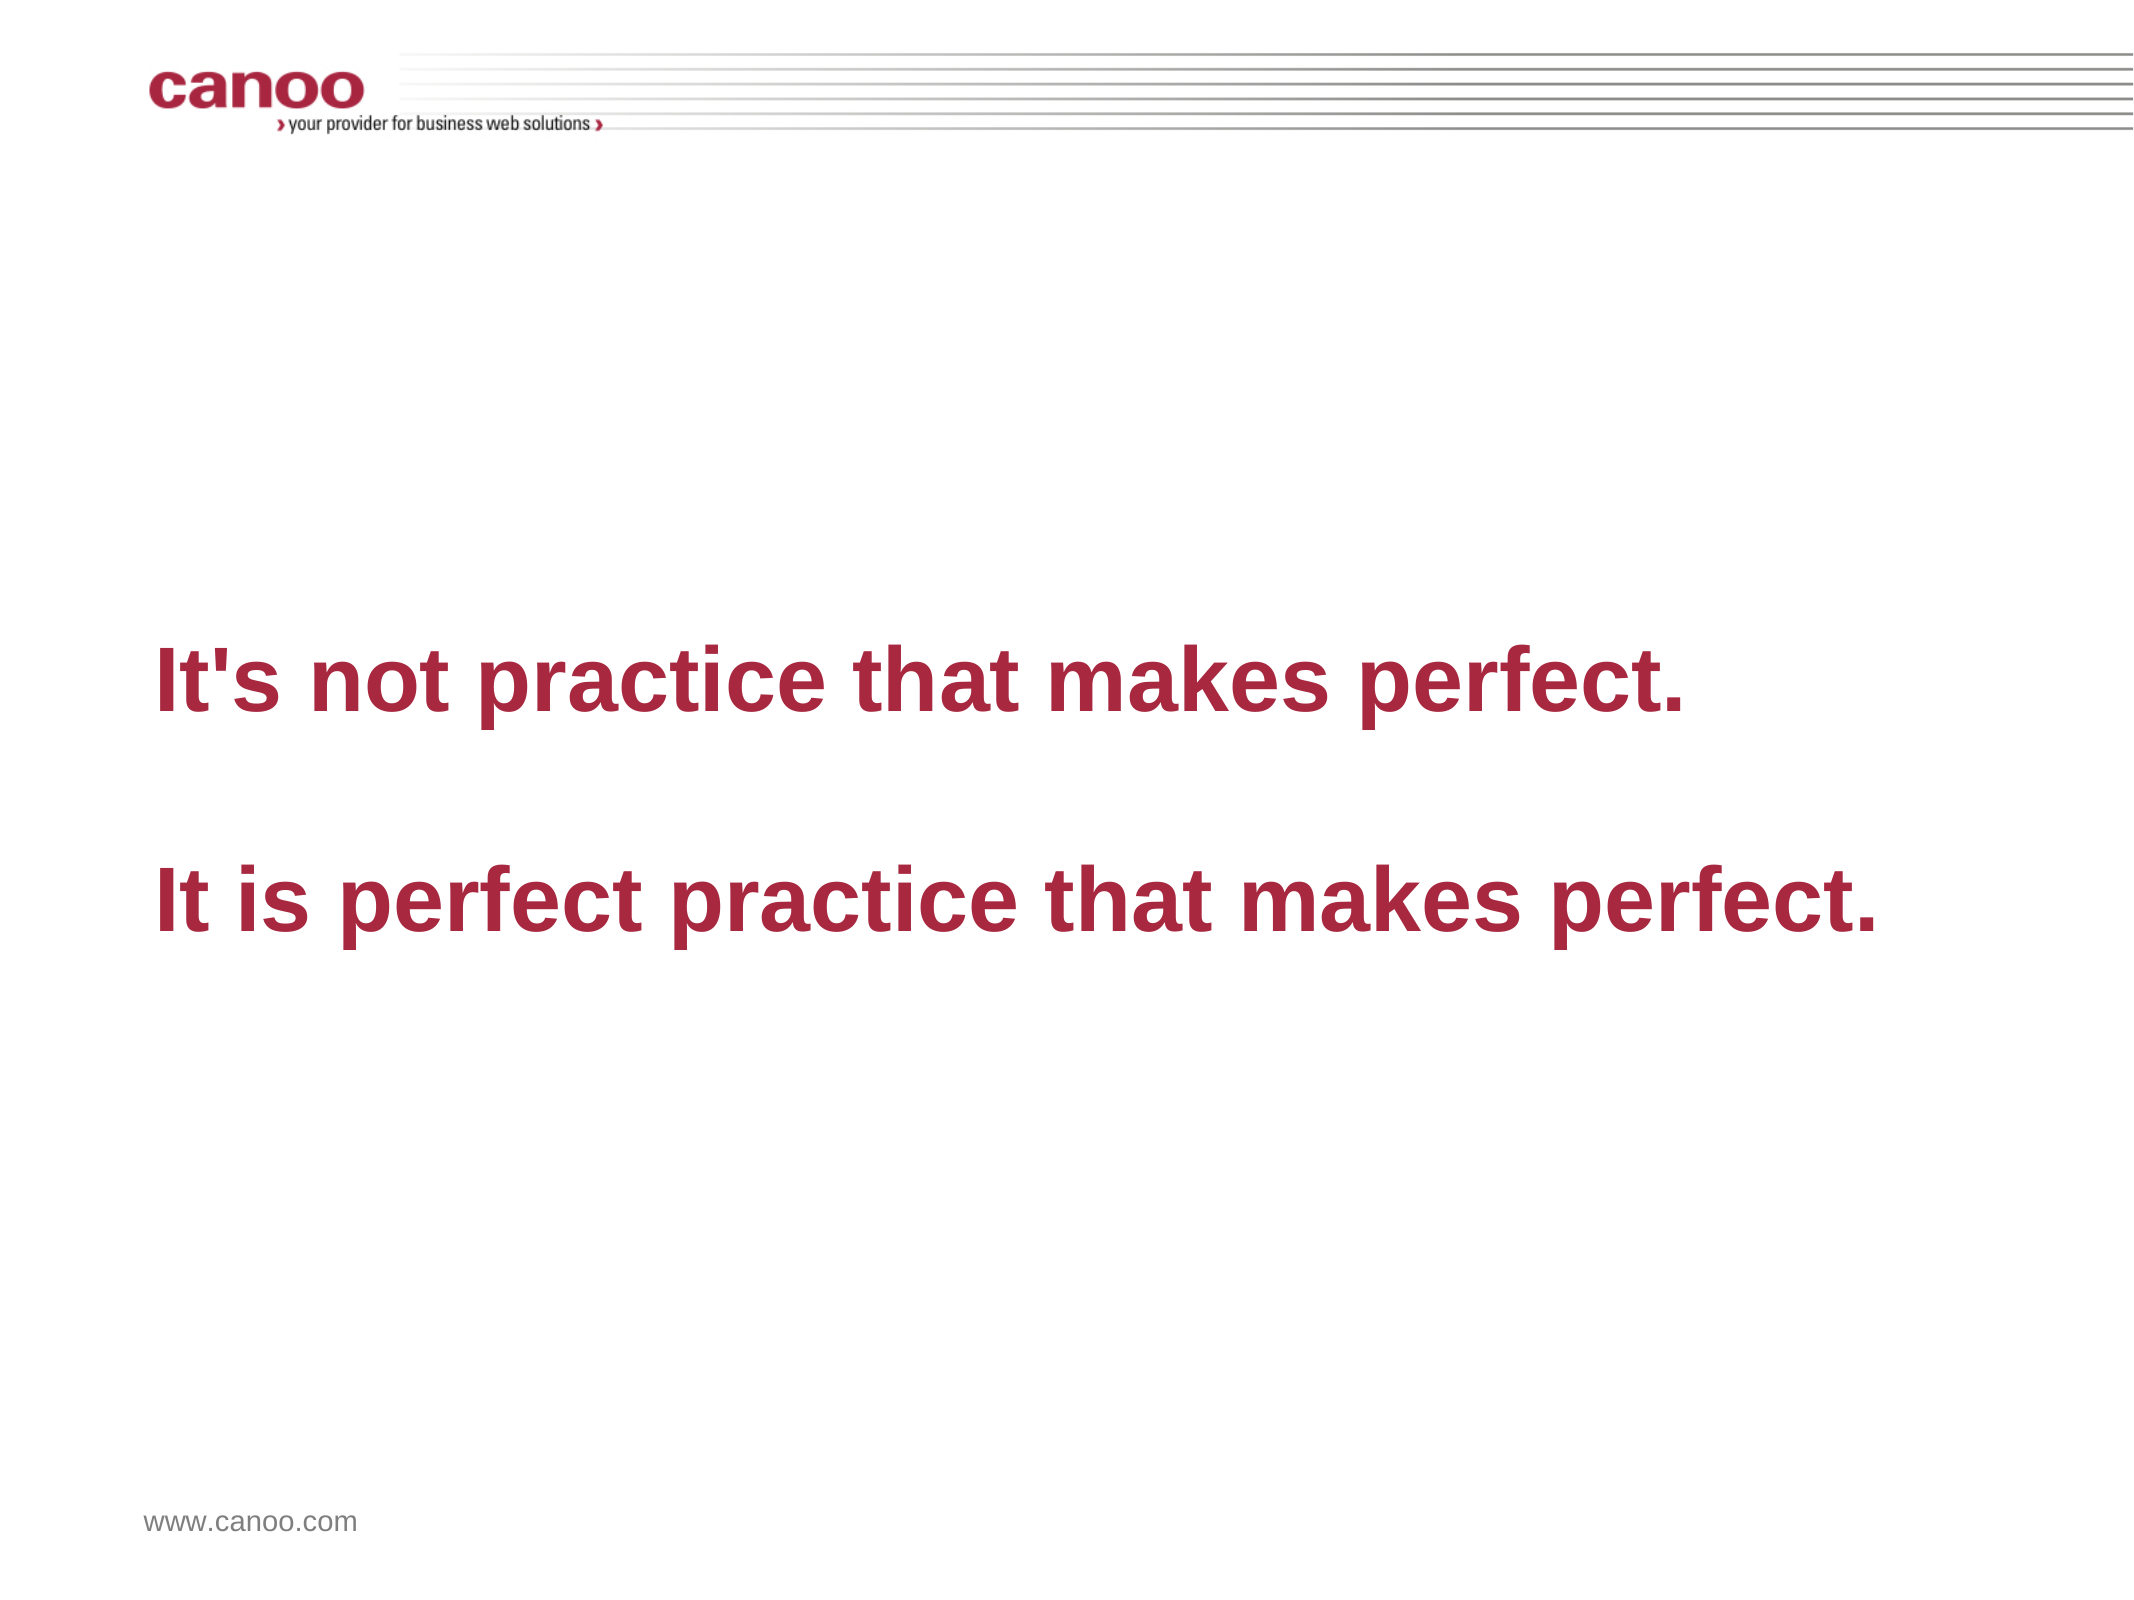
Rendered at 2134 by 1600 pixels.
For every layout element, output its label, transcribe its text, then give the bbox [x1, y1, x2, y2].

title It's not practice that makes perfect. It is perfect practice that makes perfect. [145, 611, 1961, 959]
picture [0, 21, 2134, 188]
